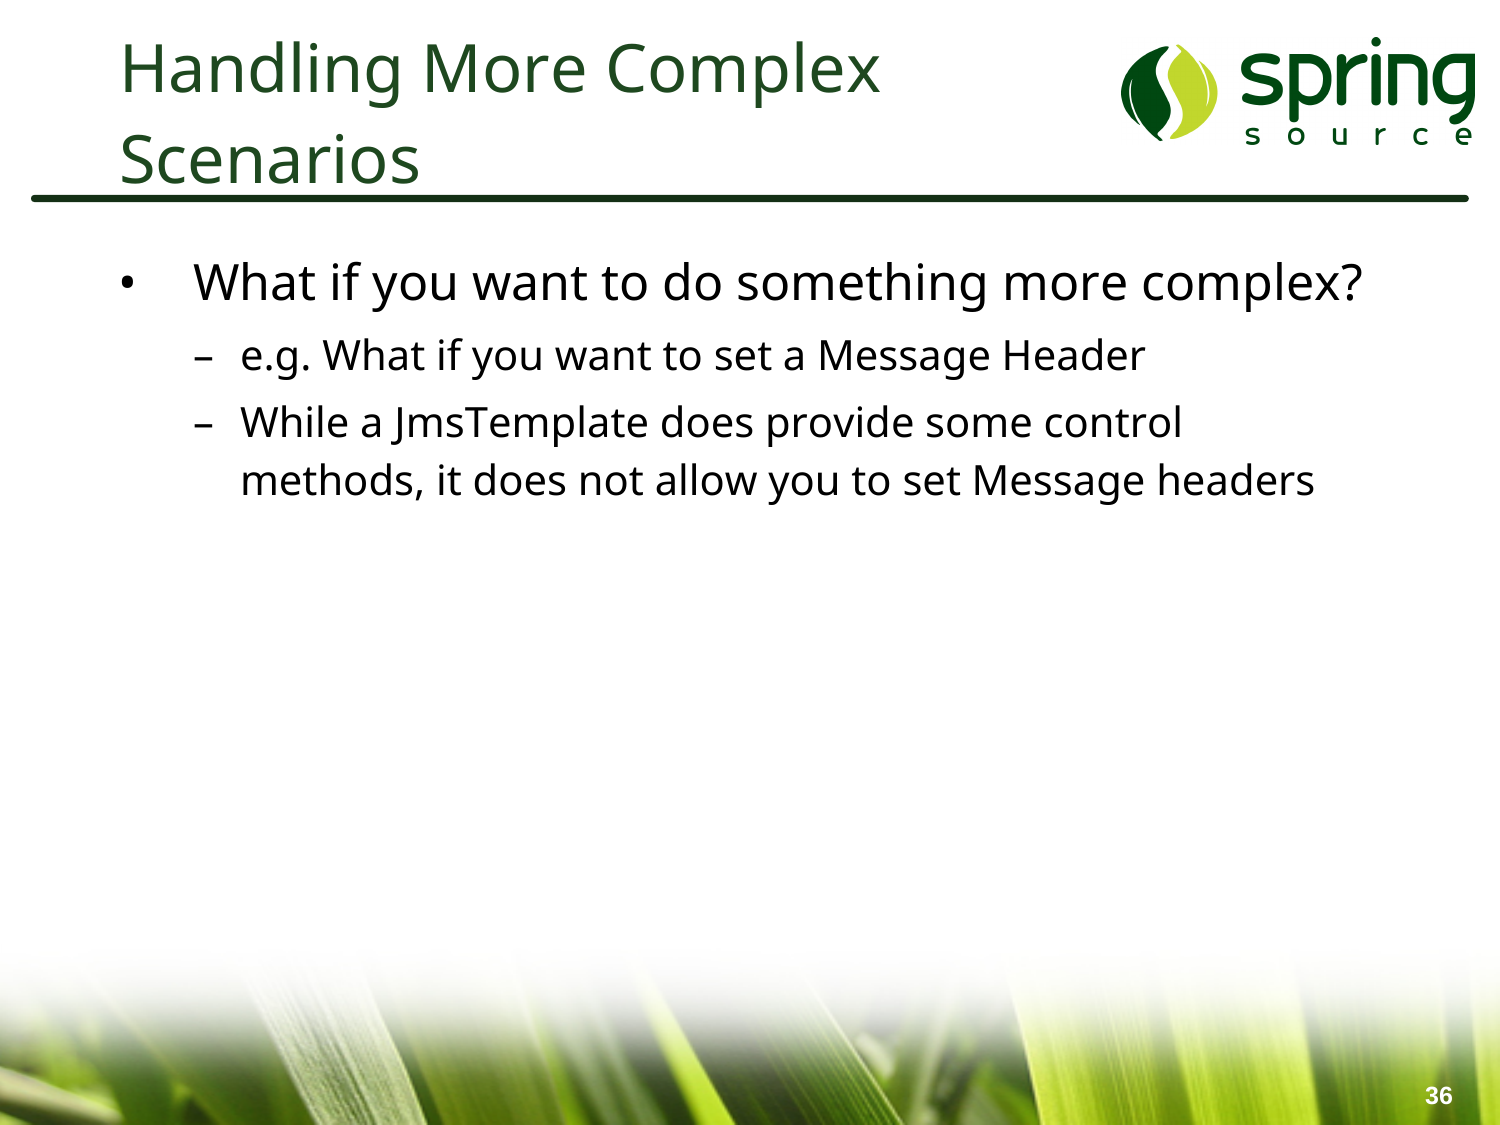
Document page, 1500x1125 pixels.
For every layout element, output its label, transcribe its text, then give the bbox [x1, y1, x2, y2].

picture [0, 944, 1500, 1125]
picture [1137, 37, 1475, 145]
title Handling More Complex Scenarios [104, 14, 1137, 192]
list What if you want to do something more complex? e.g. What if you want to set a Message Header While a JmsTemplate does provide some control methods, it does not allow you to set Message headers [103, 239, 1394, 903]
